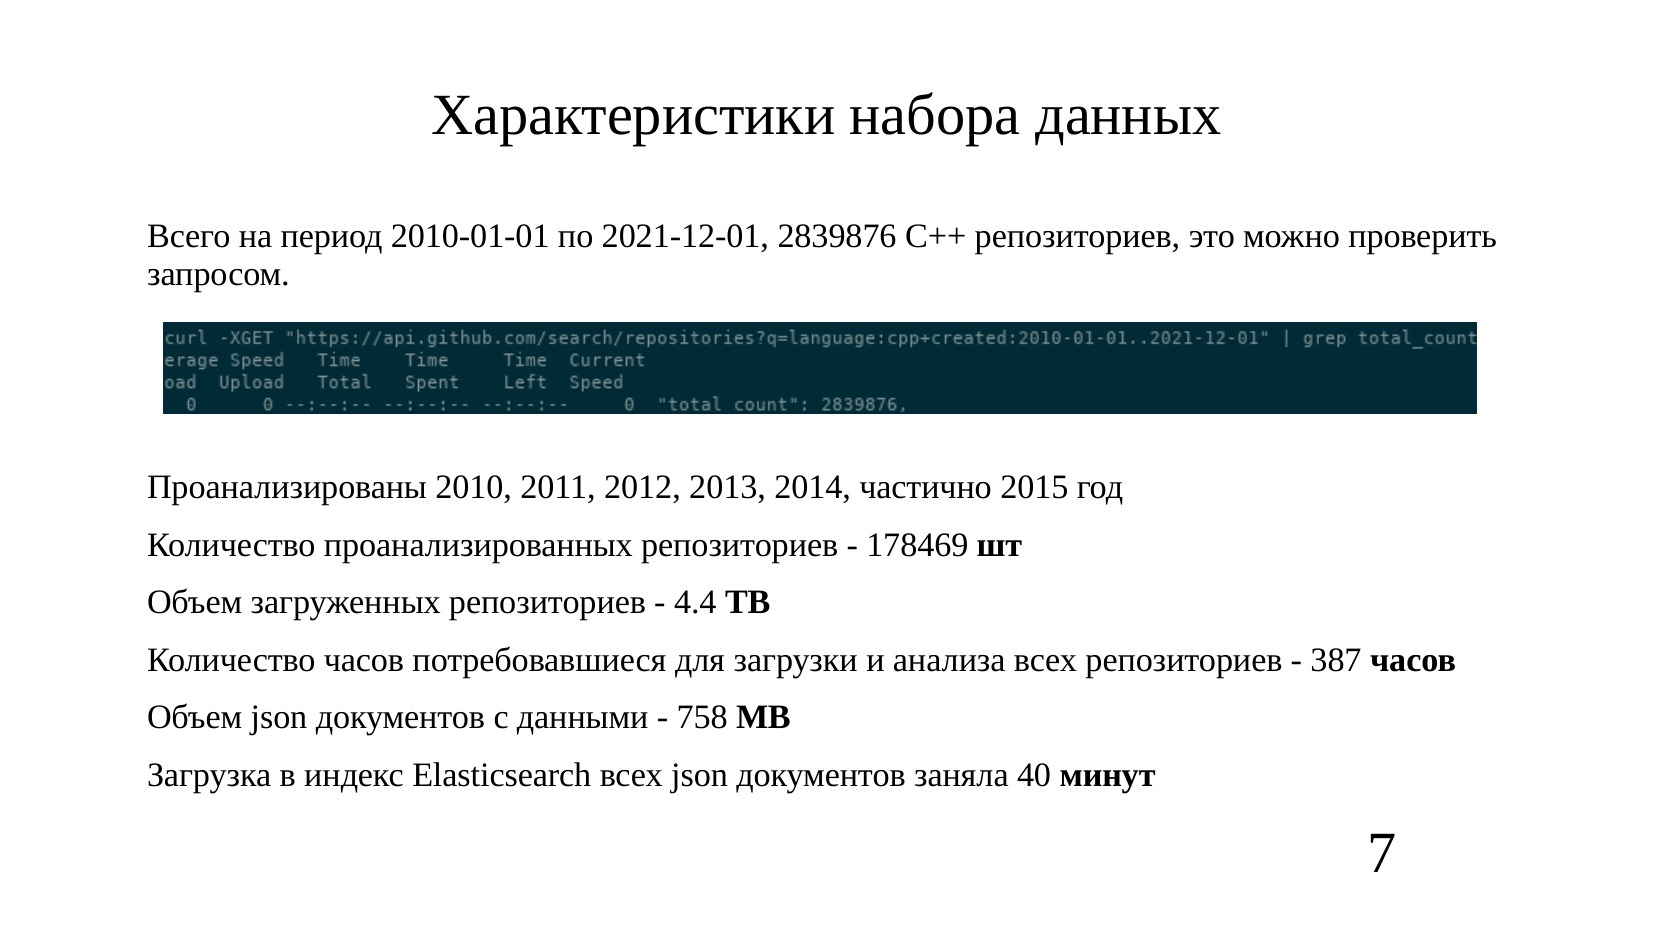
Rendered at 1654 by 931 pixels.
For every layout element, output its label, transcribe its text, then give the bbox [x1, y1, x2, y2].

picture [790, 330, 797, 344]
picture [528, 374, 545, 388]
picture [1469, 332, 1477, 344]
picture [264, 331, 271, 343]
picture [702, 335, 710, 344]
picture [166, 335, 173, 344]
picture [570, 354, 578, 366]
picture [627, 335, 633, 343]
picture [570, 376, 578, 388]
picture [1435, 335, 1444, 344]
picture [997, 330, 1006, 344]
picture [648, 335, 655, 347]
picture [889, 335, 896, 344]
picture [406, 354, 415, 366]
picture [165, 357, 173, 366]
picture [254, 331, 261, 344]
picture [363, 374, 370, 388]
picture [1425, 335, 1432, 344]
picture [812, 335, 819, 344]
picture [833, 398, 841, 410]
picture [1087, 331, 1093, 344]
picture [680, 401, 688, 410]
picture [231, 354, 239, 366]
picture [636, 335, 644, 344]
picture [604, 330, 611, 344]
picture [1317, 335, 1323, 343]
picture [199, 330, 205, 344]
picture [887, 398, 896, 410]
picture [231, 332, 239, 344]
picture [537, 332, 545, 345]
picture [187, 374, 195, 388]
picture [165, 379, 173, 388]
picture [198, 357, 206, 369]
picture [517, 357, 546, 366]
picture [1458, 335, 1465, 344]
picture [658, 335, 666, 344]
picture [1251, 332, 1257, 344]
picture [1120, 331, 1126, 344]
picture [549, 335, 556, 344]
picture [1161, 332, 1170, 344]
picture [351, 379, 360, 388]
picture [264, 374, 283, 388]
picture [1381, 332, 1388, 344]
picture [1304, 335, 1312, 347]
picture [845, 398, 852, 410]
picture [473, 335, 480, 344]
picture [834, 335, 841, 344]
picture [605, 357, 612, 366]
picture [450, 332, 458, 344]
picture [220, 376, 228, 388]
picture [866, 335, 874, 344]
picture [1152, 332, 1159, 344]
picture [691, 398, 699, 410]
picture [363, 332, 370, 345]
picture [866, 398, 874, 410]
picture [1074, 332, 1082, 344]
picture [768, 401, 776, 410]
picture [440, 335, 447, 344]
picture [243, 374, 250, 388]
picture [681, 335, 688, 344]
picture [450, 376, 458, 388]
picture [715, 335, 721, 343]
picture [1391, 335, 1400, 344]
picture [318, 376, 328, 388]
picture [1447, 335, 1455, 344]
picture [418, 357, 425, 366]
picture [232, 379, 239, 391]
picture [614, 357, 622, 366]
picture [515, 379, 524, 388]
picture [506, 376, 513, 388]
picture [1020, 332, 1027, 344]
picture [406, 376, 414, 388]
picture [701, 401, 710, 410]
picture [900, 335, 907, 347]
picture [559, 335, 568, 344]
picture [614, 374, 622, 388]
picture [209, 357, 217, 366]
picture [757, 401, 765, 410]
picture [340, 357, 359, 366]
picture [800, 335, 808, 344]
picture [669, 398, 677, 410]
picture [964, 335, 973, 344]
picture [779, 398, 786, 410]
picture [243, 357, 261, 369]
picture [592, 379, 600, 388]
list Всего на период 2010-01-01 по 2021-12-01, 2839876 C++ репозиториев, это можно проверить запросом. Проанализированы 2010, 2011, 2012, 2013, 2014, частично 2015 год Количество проанализированных репозиториев - 178469 шт Объем загруженных репозиториев - 4.4 TB Количество часов потребовавшиеся для загрузки и анализа всех репозиториев - 387 часов Объем json документов с данными - 758 MB Загрузка в индекс Elasticsearch всех json документов заняла 40 минут [82, 217, 1571, 798]
picture [583, 335, 590, 343]
picture [953, 335, 962, 344]
picture [736, 401, 742, 410]
picture [462, 330, 469, 343]
picture [747, 335, 754, 344]
picture [396, 335, 403, 347]
picture [374, 332, 381, 345]
picture [582, 379, 589, 391]
title <number> [637, 774, 1654, 931]
picture [1107, 332, 1115, 344]
picture [1369, 335, 1378, 344]
picture [319, 332, 326, 344]
picture [877, 398, 885, 410]
picture [330, 335, 338, 346]
picture [384, 335, 392, 344]
picture [615, 332, 622, 345]
picture [626, 357, 633, 366]
picture [1185, 332, 1191, 344]
picture [515, 335, 536, 344]
picture [570, 335, 579, 344]
picture [318, 354, 327, 366]
picture [177, 335, 184, 344]
picture [187, 398, 195, 410]
picture [407, 335, 414, 344]
picture [418, 379, 425, 391]
picture [594, 357, 601, 366]
picture [1326, 335, 1334, 344]
picture [263, 398, 272, 410]
picture [1043, 332, 1049, 344]
picture [1359, 332, 1366, 344]
picture [1207, 332, 1213, 344]
picture [1338, 335, 1345, 347]
picture [1403, 330, 1410, 344]
picture [428, 335, 436, 347]
picture [484, 330, 491, 344]
picture [691, 332, 698, 344]
picture [187, 357, 195, 366]
picture [986, 335, 995, 344]
picture [670, 335, 677, 344]
picture [241, 332, 250, 344]
picture [636, 354, 644, 366]
picture [263, 352, 283, 366]
picture [176, 379, 184, 388]
picture [855, 335, 863, 347]
picture [911, 335, 929, 347]
picture [745, 401, 754, 410]
picture [506, 335, 512, 344]
picture [933, 335, 939, 344]
picture [823, 398, 830, 410]
picture [428, 379, 436, 388]
picture [582, 357, 589, 366]
picture [298, 331, 305, 343]
picture [189, 335, 195, 343]
picture [593, 335, 600, 344]
picture [844, 335, 852, 344]
picture [178, 357, 185, 365]
picture [329, 379, 338, 388]
picture [1238, 332, 1246, 344]
picture [767, 335, 787, 347]
title Характеристики набора данных [82, 37, 1571, 193]
picture [1052, 332, 1060, 344]
picture [504, 354, 514, 366]
picture [330, 357, 337, 366]
picture [822, 335, 830, 347]
picture [252, 379, 261, 388]
picture [1030, 332, 1038, 344]
picture [759, 331, 764, 340]
picture [308, 332, 315, 344]
picture [440, 379, 447, 388]
picture [625, 398, 633, 410]
picture [340, 376, 348, 388]
picture [1173, 332, 1181, 344]
picture [427, 357, 447, 366]
picture [1217, 332, 1224, 344]
picture [725, 335, 731, 344]
picture [855, 398, 863, 410]
picture [714, 397, 720, 410]
picture [976, 332, 983, 344]
picture [734, 335, 743, 344]
picture [603, 379, 611, 388]
picture [341, 335, 348, 344]
picture [944, 335, 952, 343]
